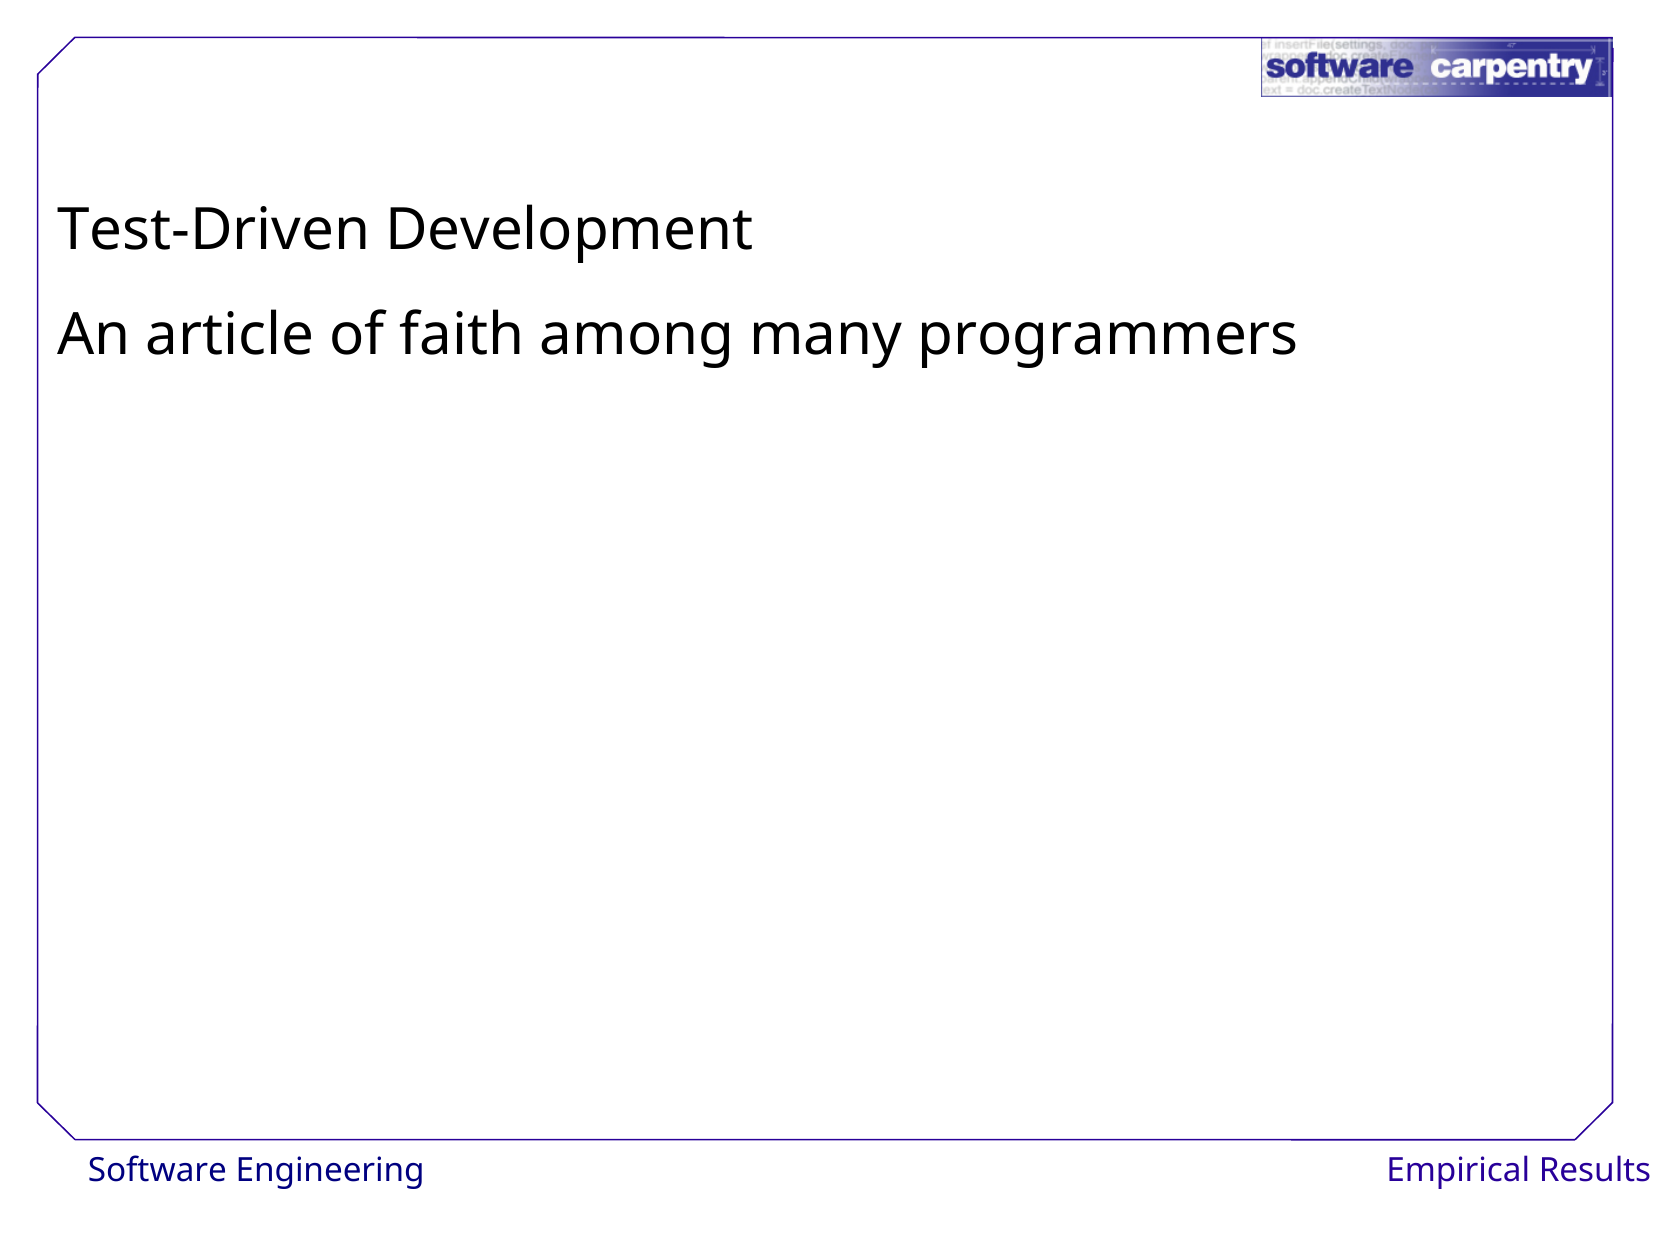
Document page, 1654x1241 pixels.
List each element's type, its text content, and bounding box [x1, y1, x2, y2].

picture [1261, 39, 1613, 97]
text_box Test-Driven Development An article of faith among many programmers [42, 148, 1464, 375]
